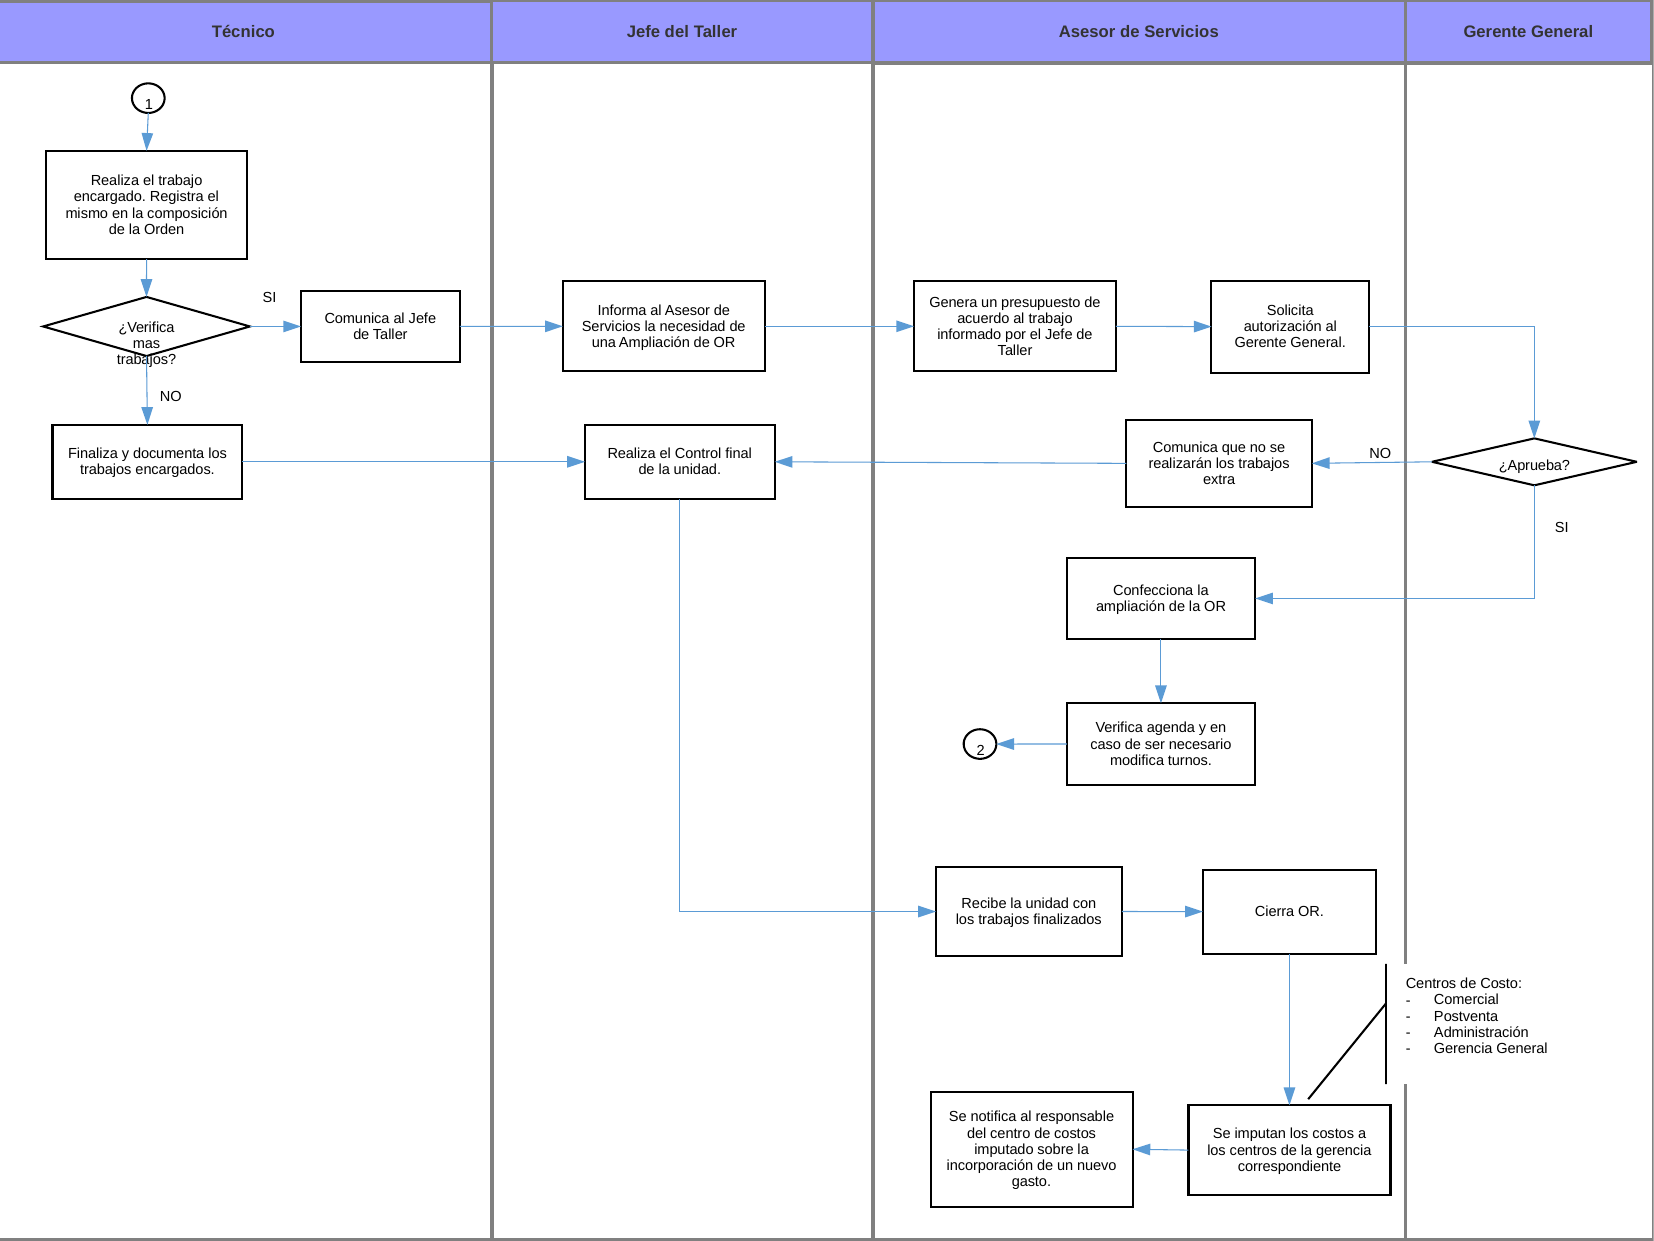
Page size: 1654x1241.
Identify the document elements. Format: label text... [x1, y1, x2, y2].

text_box SI [1538, 512, 1586, 544]
text_box Gerente General [1405, 0, 1652, 63]
text_box Se imputan los costos a los centros de la gerencia correspondiente [1188, 1105, 1391, 1196]
text_box Técnico [0, 1, 491, 63]
text_box Comunica al Jefe de Taller [301, 291, 460, 362]
text_box 2 [963, 729, 997, 759]
text_box NO [1353, 437, 1407, 479]
text_box ¿Verifica mas trabajos? [43, 297, 249, 356]
text_box Informa al Asesor de Servicios la necesidad de una Ampliación de OR [562, 281, 765, 372]
text_box Genera un presupuesto de acuerdo al trabajo informado por el Jefe de Taller [913, 281, 1117, 372]
text_box Comunica que no se realizarán los trabajos extra [1126, 419, 1312, 507]
text_box Verifica agenda y en caso de ser necesario modifica turnos. [1066, 703, 1256, 785]
text_box Centros de Costo: Comercial Postventa Administración Gerencia General [1391, 964, 1607, 1084]
text_box Realiza el trabajo encargado. Registra el mismo en la composición de la Orden [46, 150, 247, 260]
text_box Confecciona la ampliación de la OR [1066, 557, 1256, 640]
text_box NO [144, 381, 198, 423]
text_box Realiza el Control final de la unidad. [584, 424, 775, 499]
text_box Asesor de Servicios [875, 2, 1404, 63]
text_box 1 [131, 83, 165, 113]
text_box SI [245, 281, 293, 314]
text_box Recibe la unidad con los trabajos finalizados [935, 866, 1122, 957]
text_box Solicita autorización al Gerente General. [1211, 280, 1369, 373]
text_box ¿Aprueba? [1433, 438, 1637, 486]
text_box Jefe del Taller [491, 0, 871, 63]
text_box Cierra OR. [1202, 869, 1377, 954]
text_box Se notifica al responsable del centro de costos imputado sobre la incorporación de un nuevo gasto. [930, 1091, 1133, 1207]
text_box Finaliza y documenta los trabajos encargados. [52, 424, 243, 499]
